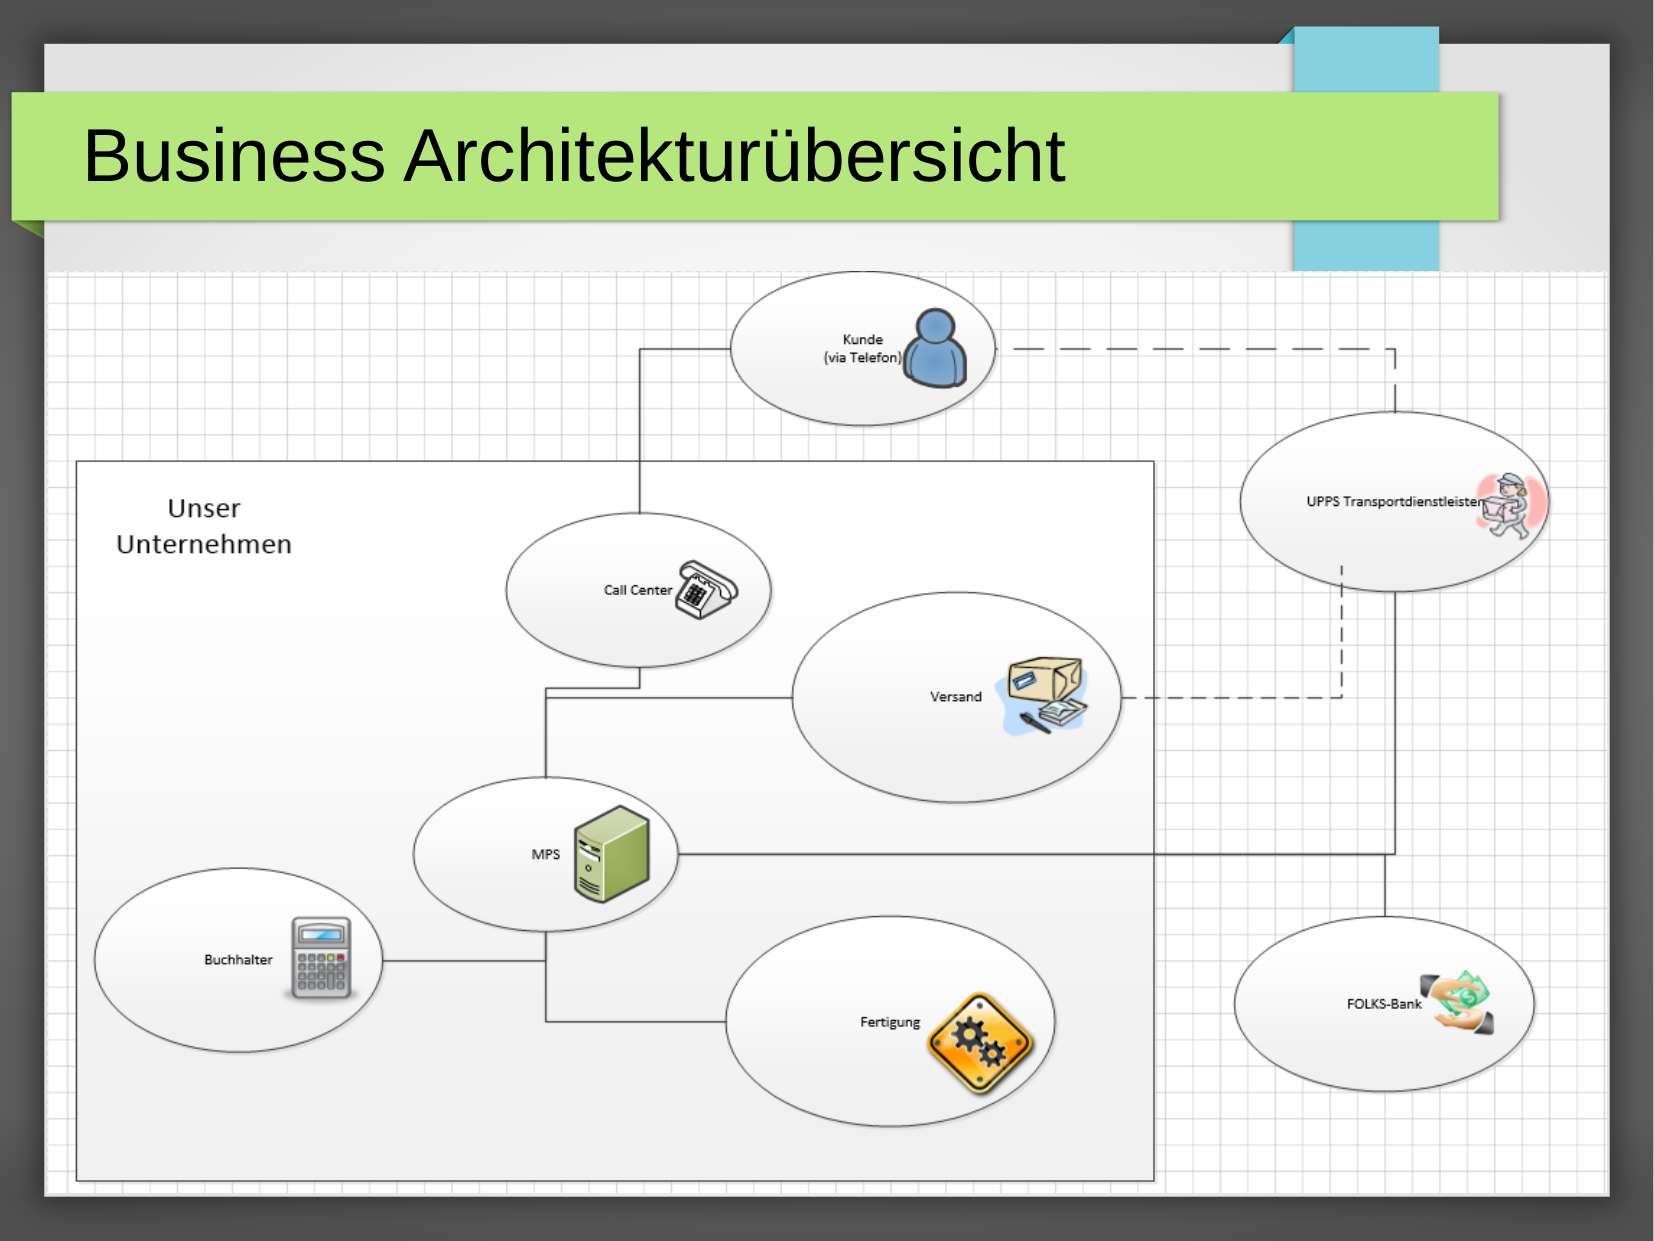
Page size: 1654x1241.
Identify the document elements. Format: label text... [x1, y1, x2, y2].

picture [0, 0, 1654, 1241]
title Business Architekturübersicht [82, 49, 1571, 257]
